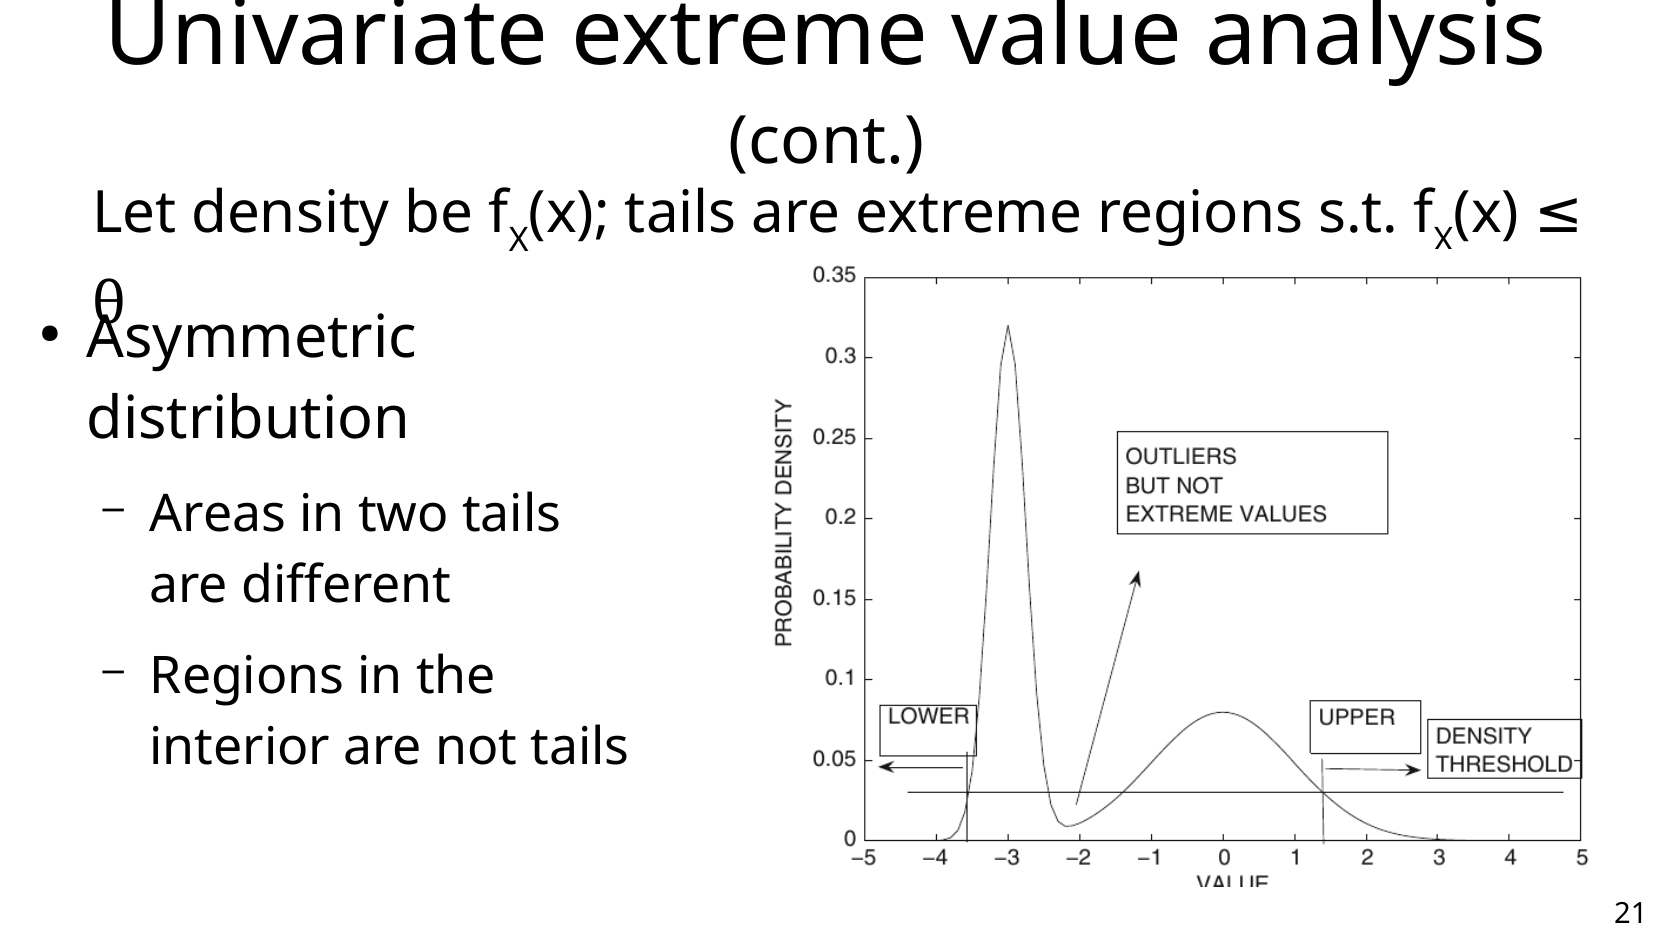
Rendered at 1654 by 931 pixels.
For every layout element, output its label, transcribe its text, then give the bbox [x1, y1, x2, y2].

list Let density be fX(x); tails are extreme regions s.t. fX(x) ≤ θ [21, 170, 1628, 378]
list Asymmetric distribution Areas in two tails are different Regions in the interior are not tails [23, 294, 649, 834]
title Univariate extreme value analysis (cont.) [4, 1, 1650, 148]
picture [762, 249, 1593, 887]
